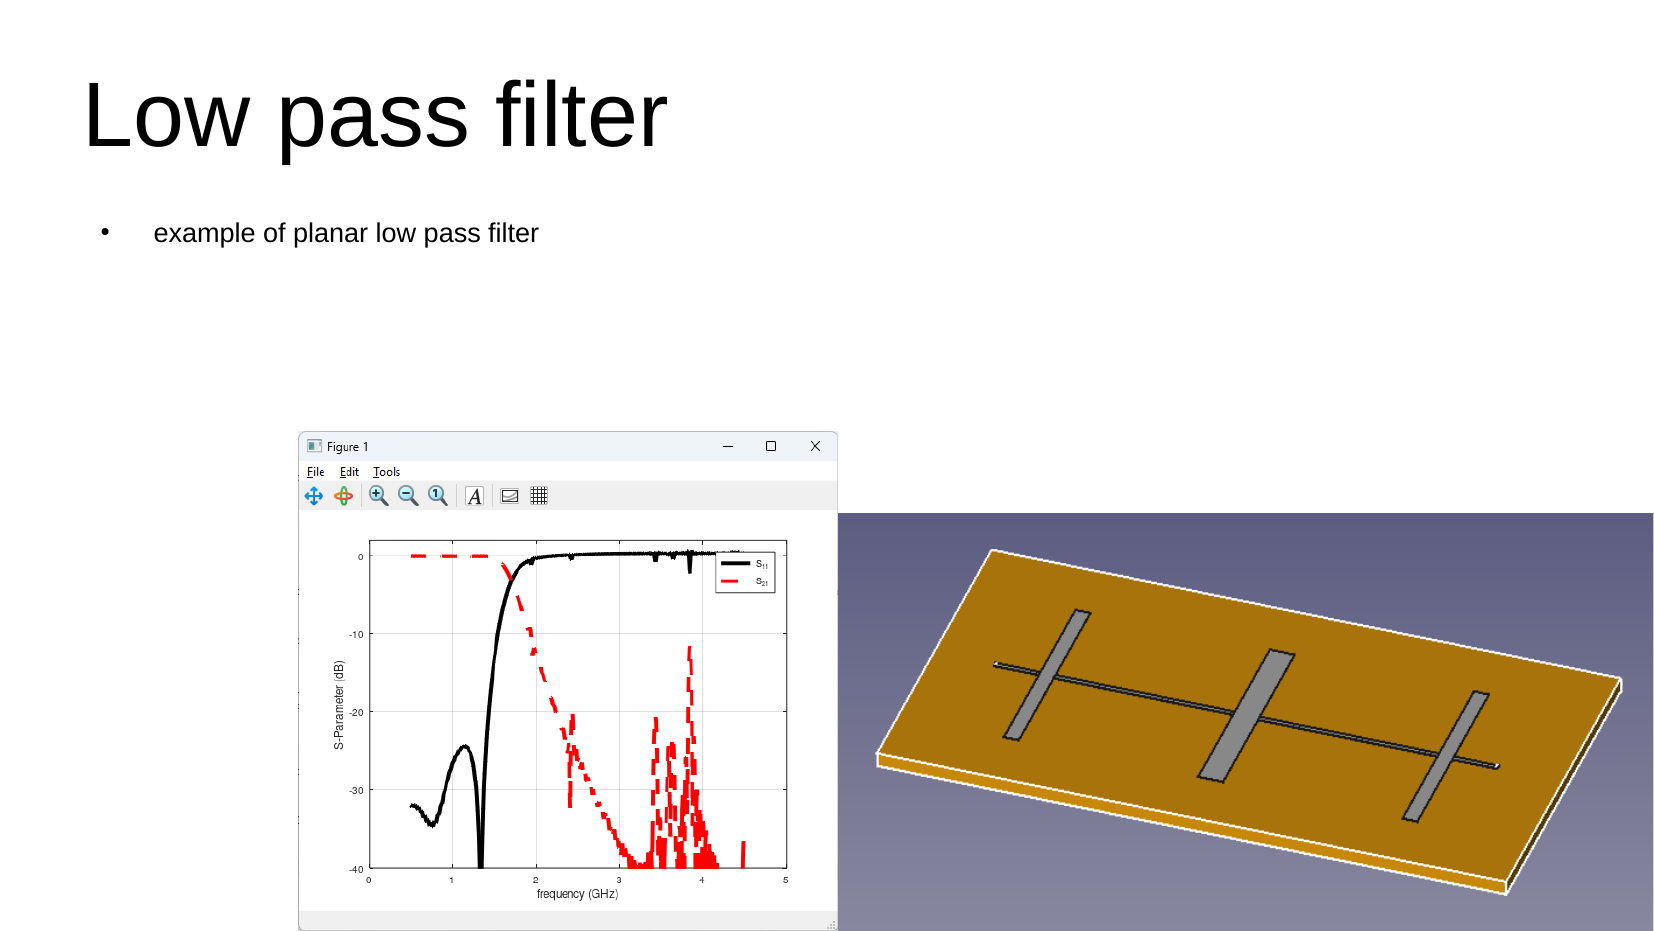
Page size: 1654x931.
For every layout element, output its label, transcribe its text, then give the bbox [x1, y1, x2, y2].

picture [298, 431, 1654, 931]
list example of planar low pass filter [82, 217, 1571, 413]
title Low pass filter [82, 37, 1571, 193]
